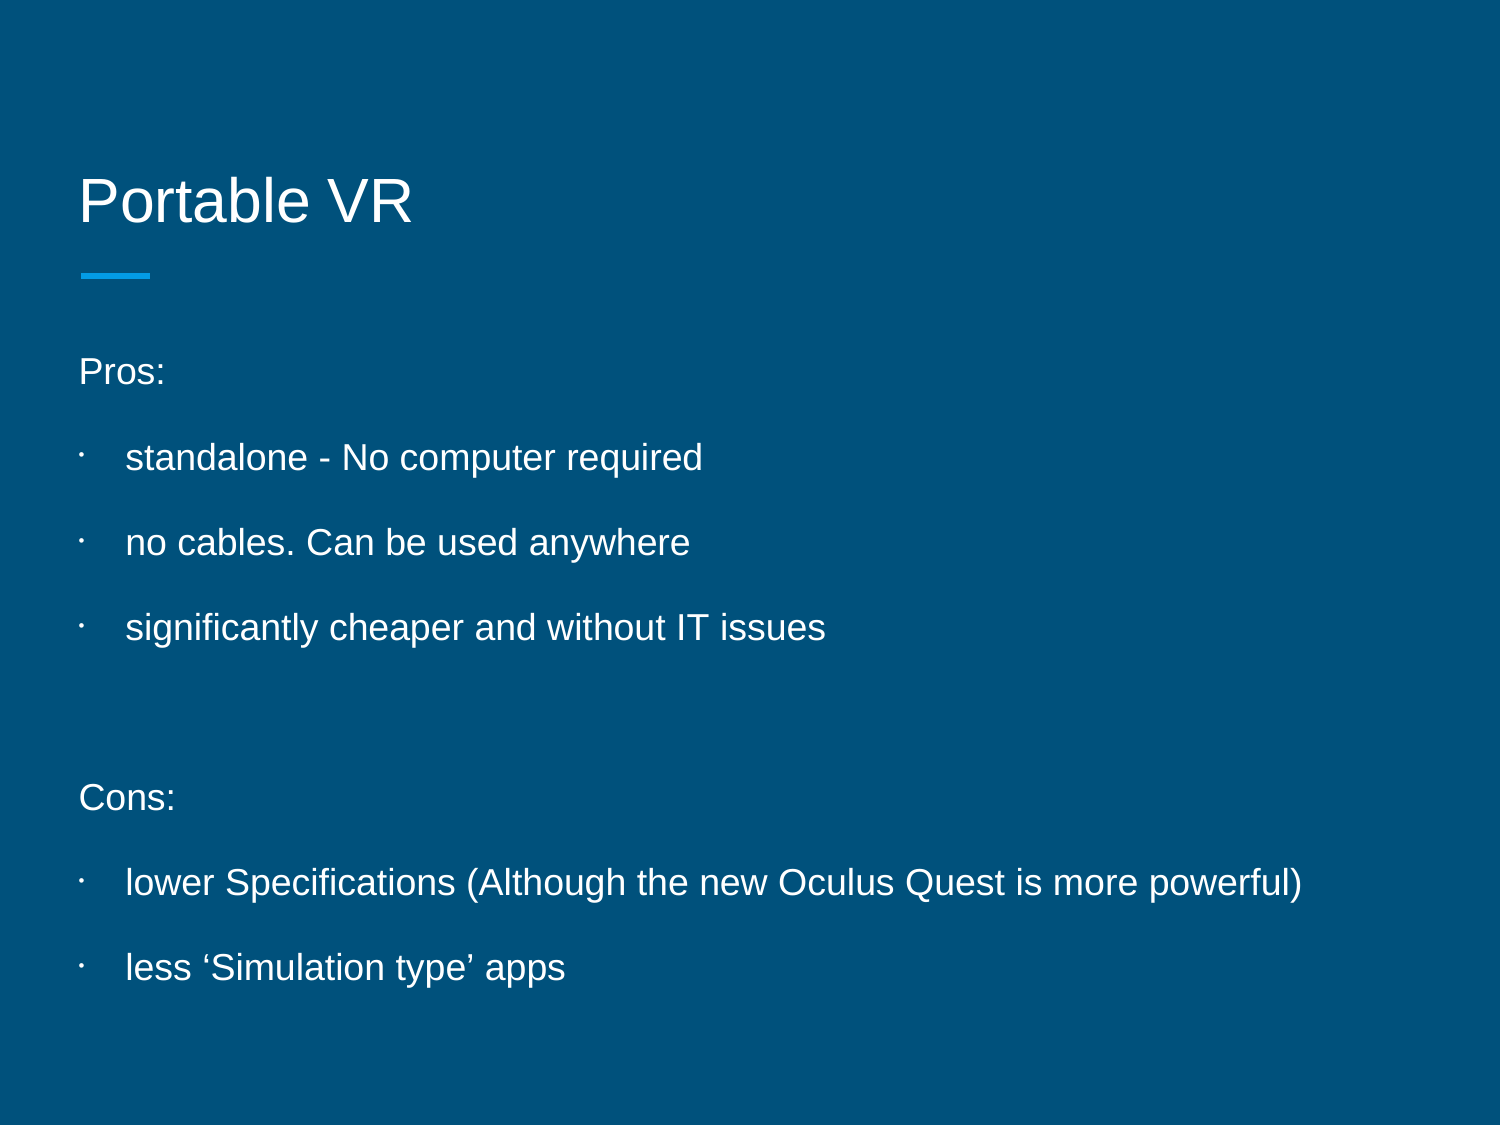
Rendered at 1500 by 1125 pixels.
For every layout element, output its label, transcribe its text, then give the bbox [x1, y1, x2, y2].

title Portable VR [63, 100, 1437, 251]
list Pros: standalone - No computer required no cables. Can be used anywhere significantly cheaper and without IT issues Cons: lower Specifications (Although the new Oculus Quest is more powerful) less ‘Simulation type’ apps [63, 325, 1437, 1031]
